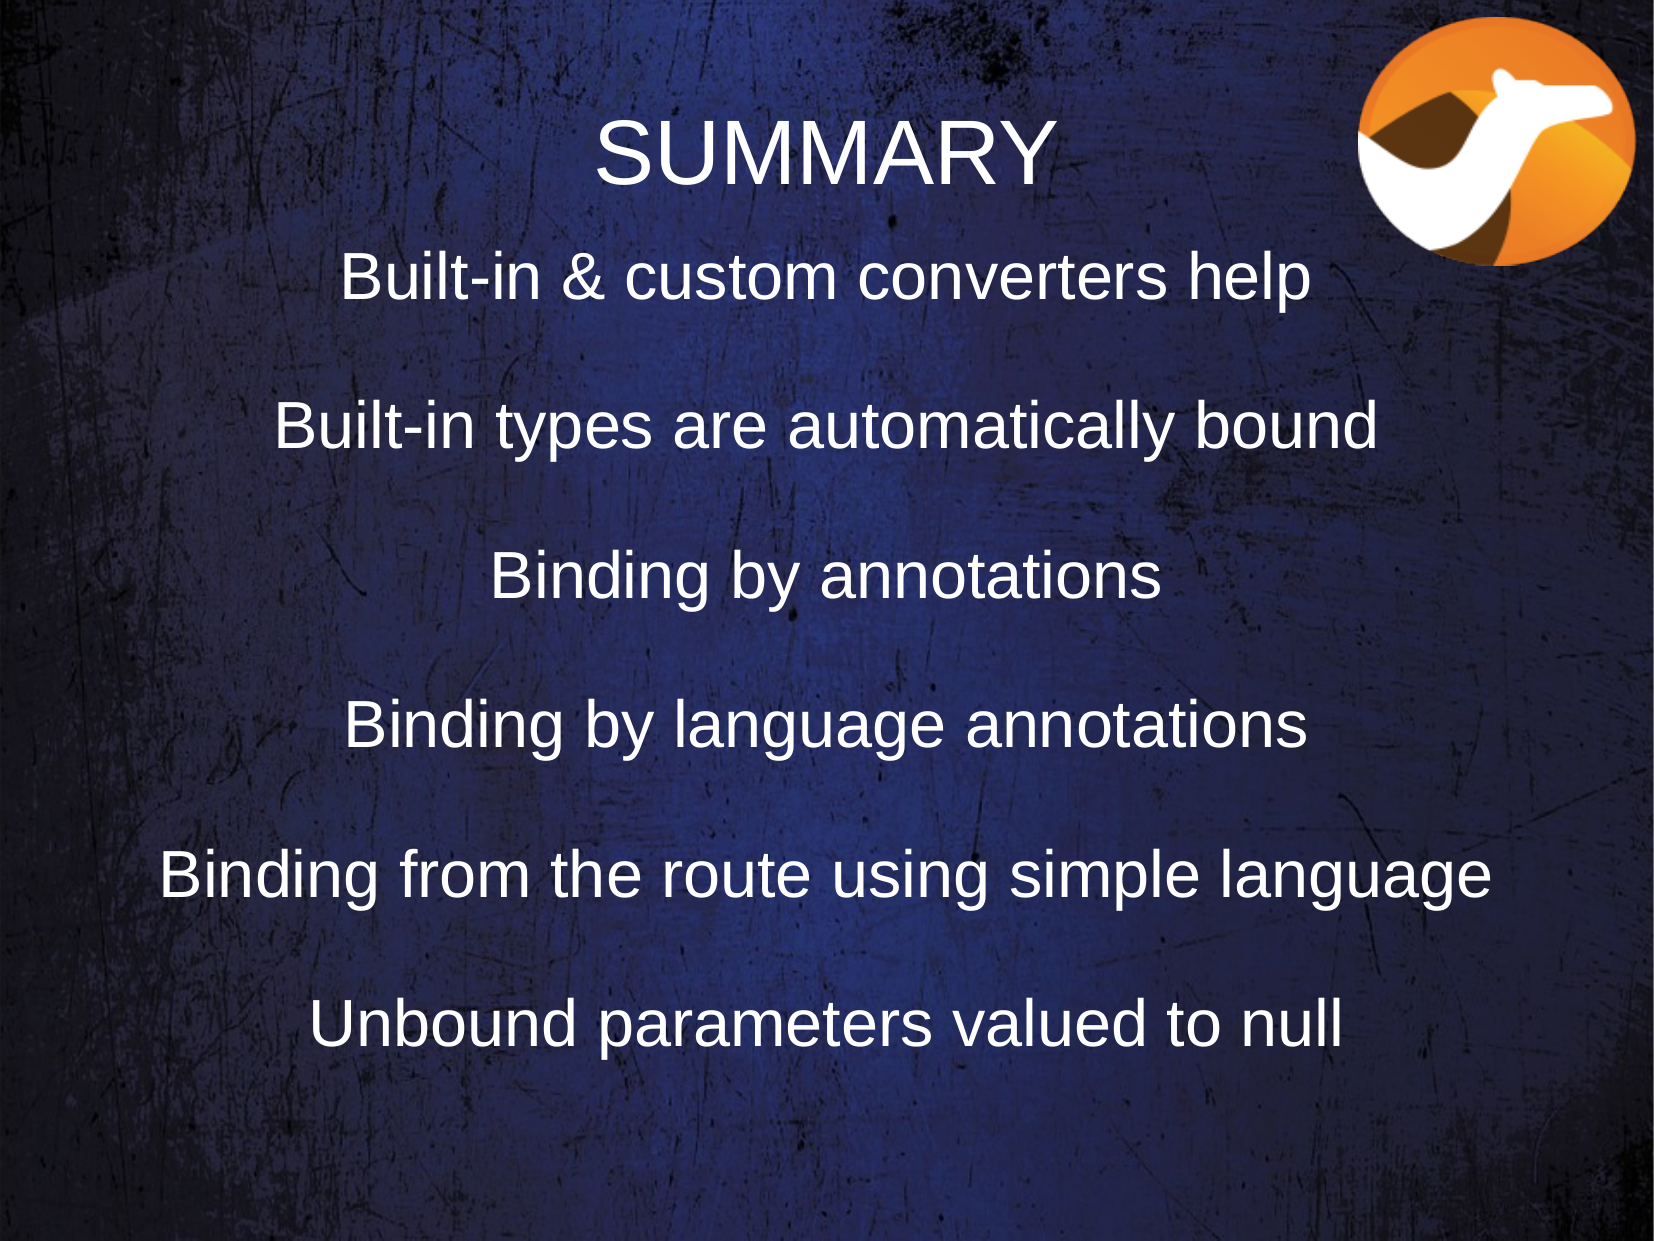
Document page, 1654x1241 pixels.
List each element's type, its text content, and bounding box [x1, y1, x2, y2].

title SUMMARY [82, 49, 1358, 201]
subtitle Built-in & custom converters help Built-in types are automatically bound Binding by annotations Binding by language annotations Binding from the route using simple language Unbound parameters valued to null [82, 201, 1571, 1099]
picture [0, 0, 1654, 1241]
